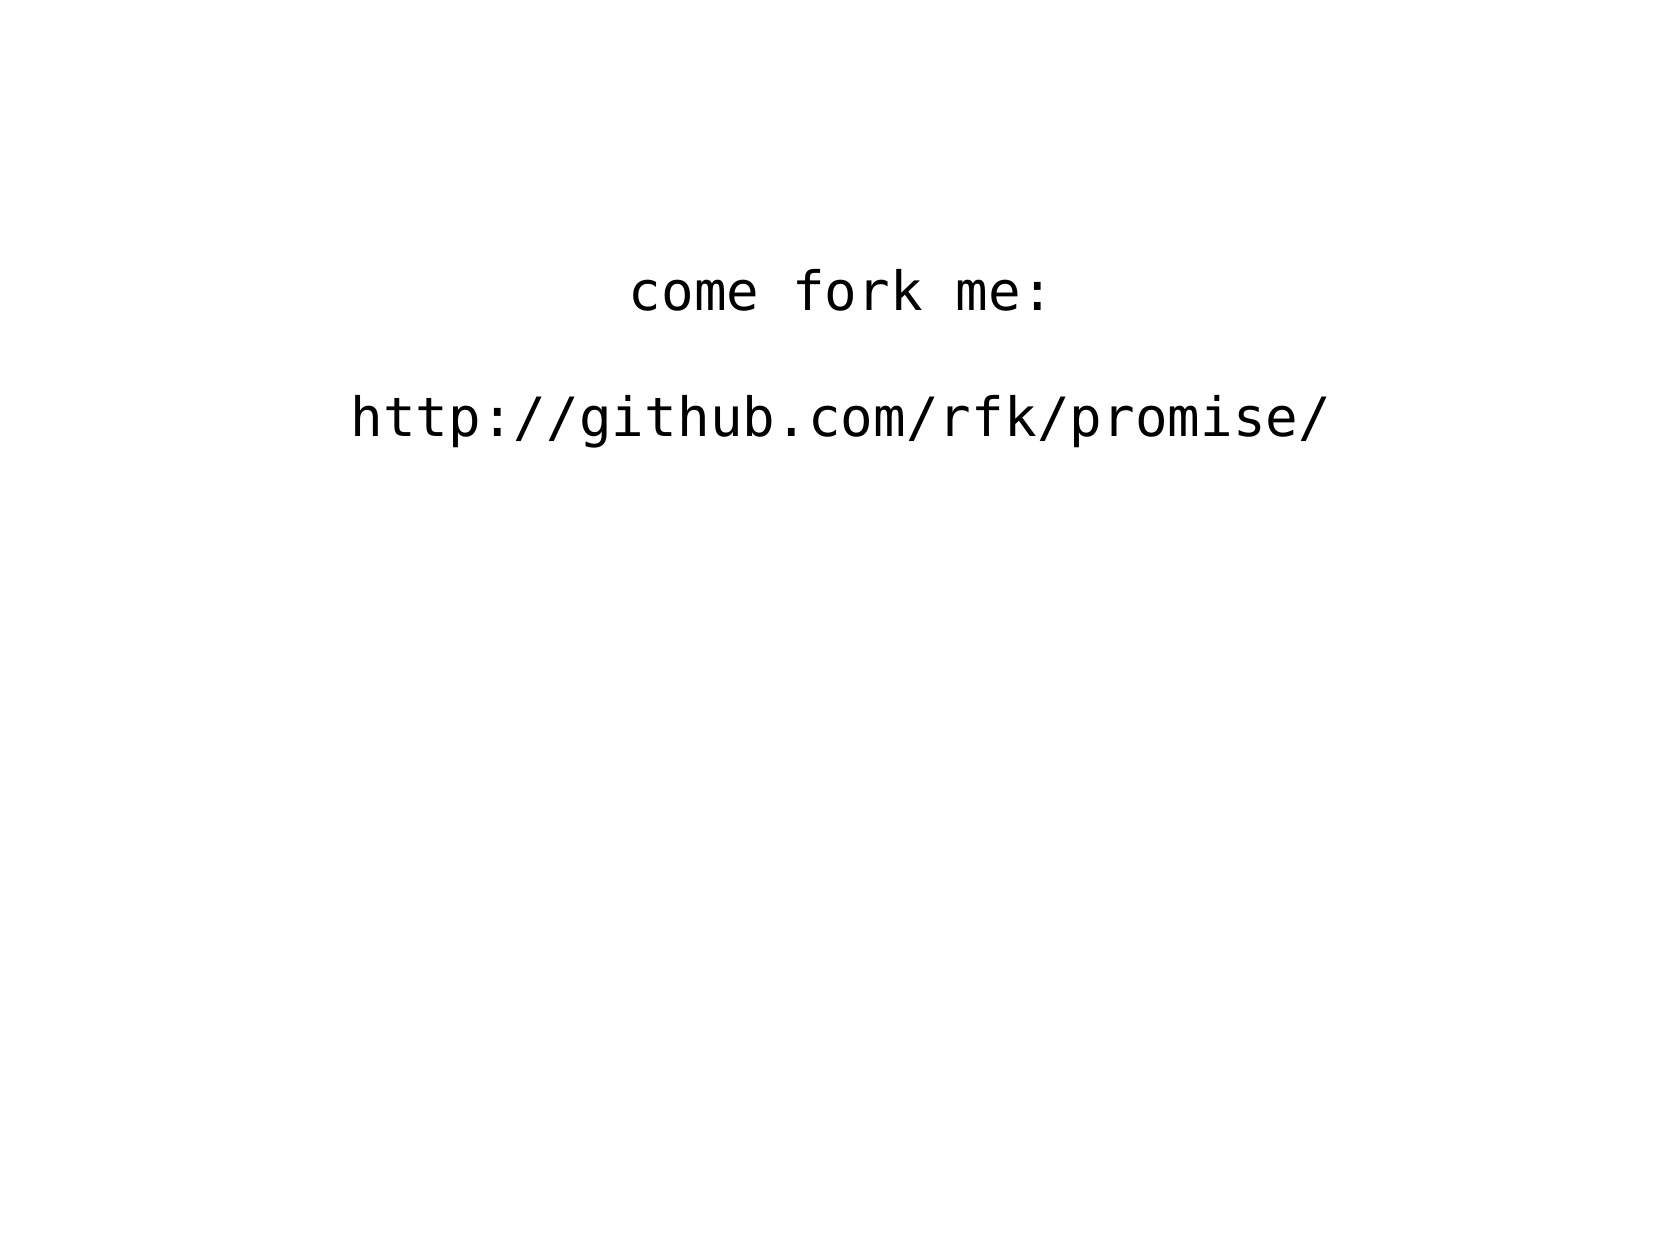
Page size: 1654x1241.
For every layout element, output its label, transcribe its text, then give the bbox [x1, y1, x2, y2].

text_box come fork me: http://github.com/rfk/promise/ [206, 146, 1477, 564]
